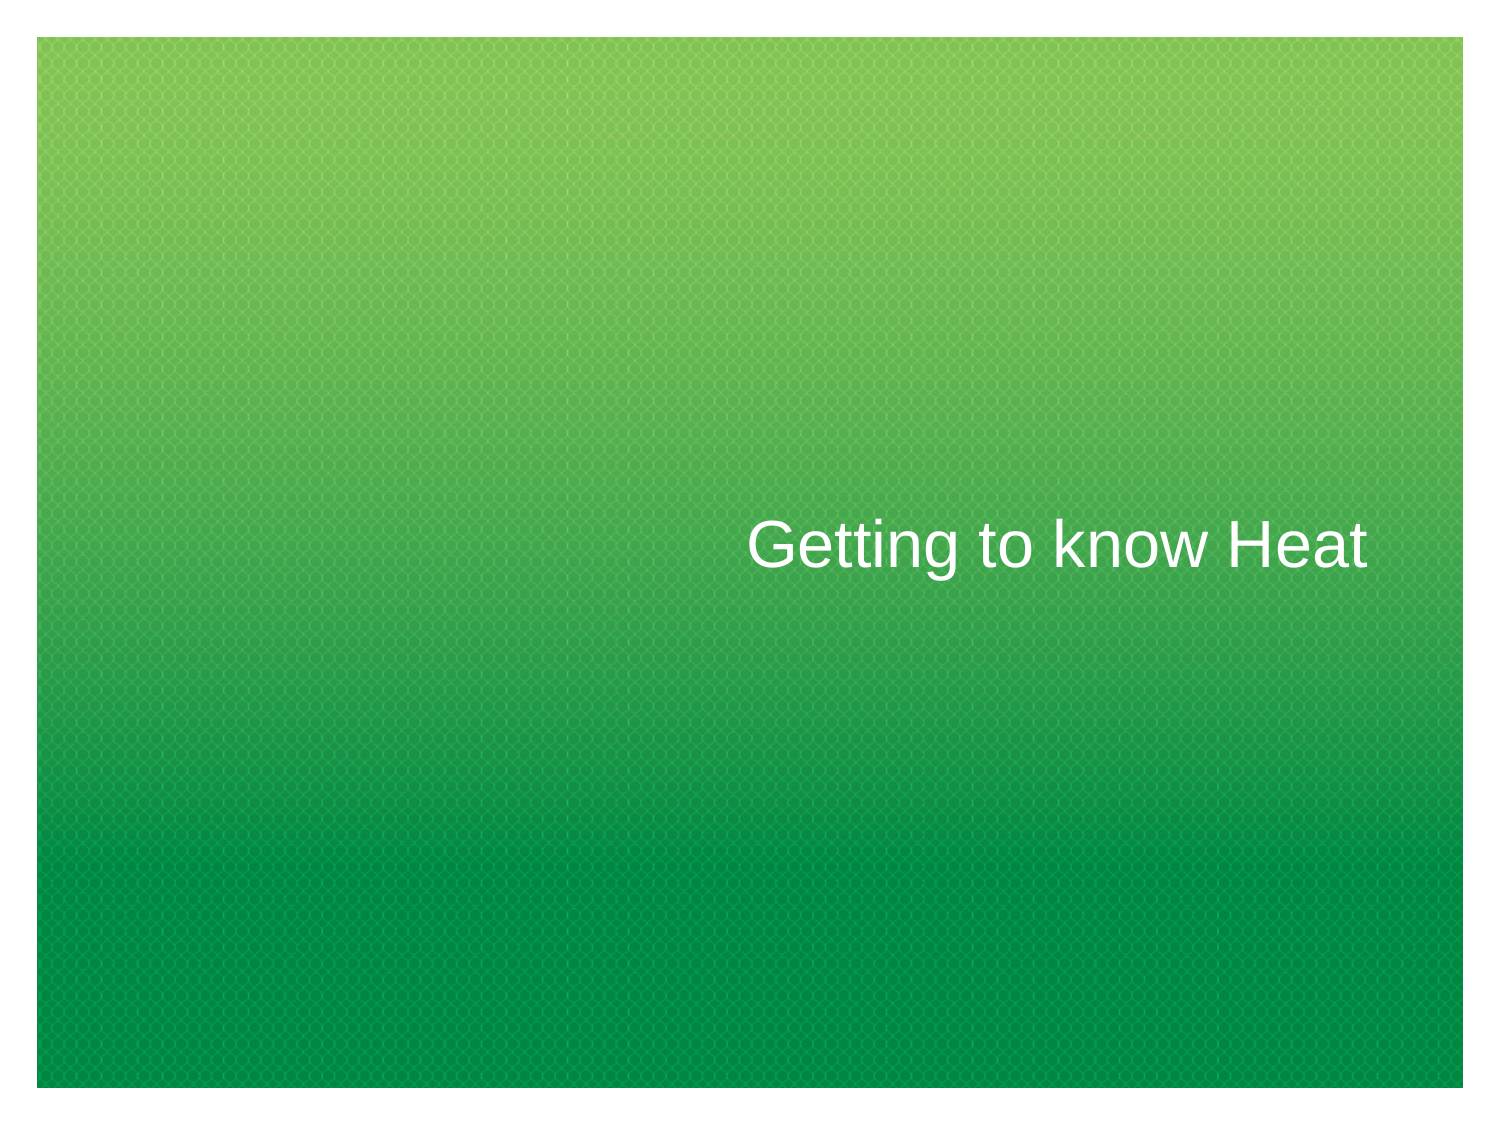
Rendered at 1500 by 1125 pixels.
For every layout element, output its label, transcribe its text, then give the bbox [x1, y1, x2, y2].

picture [37, 37, 1463, 1088]
title Getting to know Heat [135, 450, 1369, 638]
